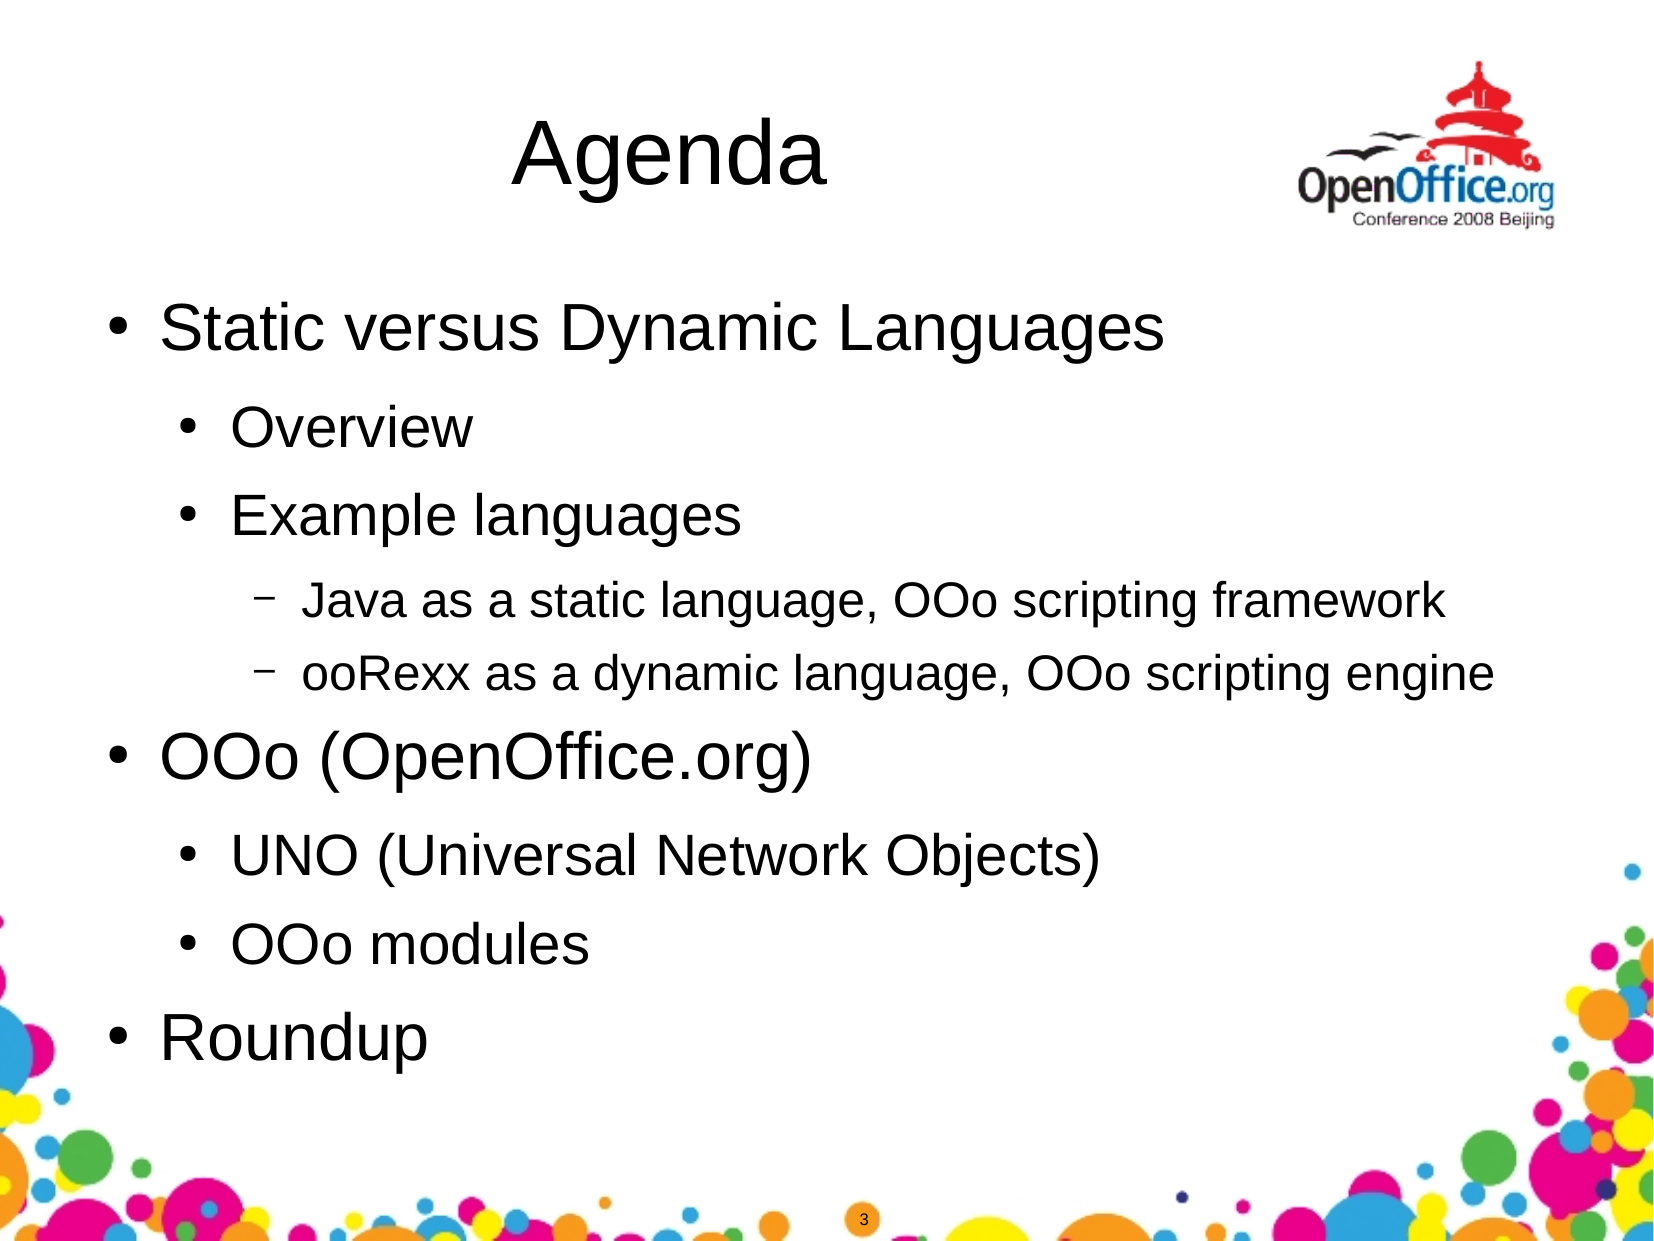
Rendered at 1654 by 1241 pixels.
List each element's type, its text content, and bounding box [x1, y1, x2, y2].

title Agenda [82, 49, 1258, 257]
list Static versus Dynamic Languages Overview Example languages Java as a static language, OOo scripting framework ooRexx as a dynamic language, OOo scripting engine OOo (OpenOffice.org) UNO (Universal Network Objects) OOo modules Roundup [88, 290, 1577, 1109]
picture [0, 810, 1654, 1241]
picture [1285, 51, 1569, 250]
